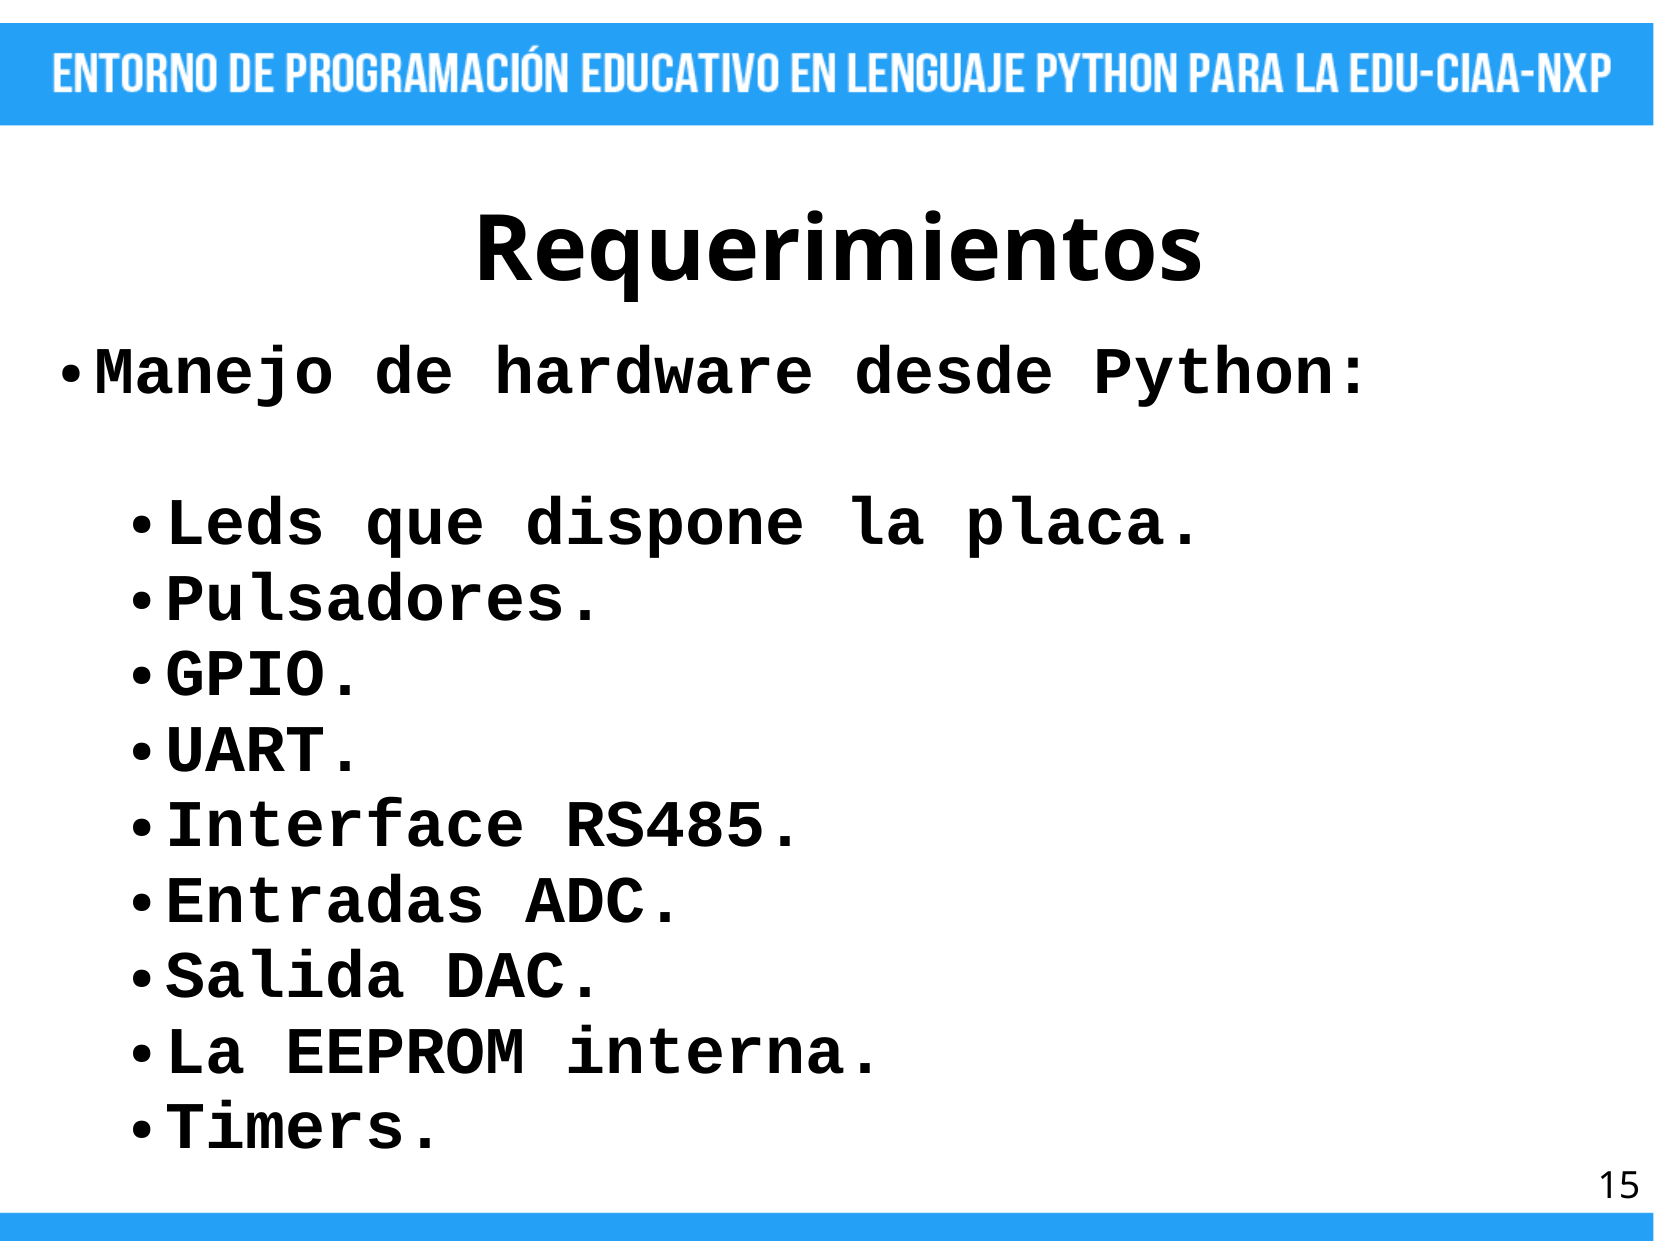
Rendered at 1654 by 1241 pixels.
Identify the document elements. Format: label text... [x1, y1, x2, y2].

text_box 15 [1582, 1151, 1654, 1241]
picture [0, 23, 1654, 1241]
text_box Manejo de hardware desde Python: Leds que dispone la placa. Pulsadores. GPIO. UART. Interface RS485. Entradas ADC. Salida DAC. La EEPROM interna. Timers. [44, 330, 1642, 1241]
title Requerimientos [94, 141, 1583, 330]
